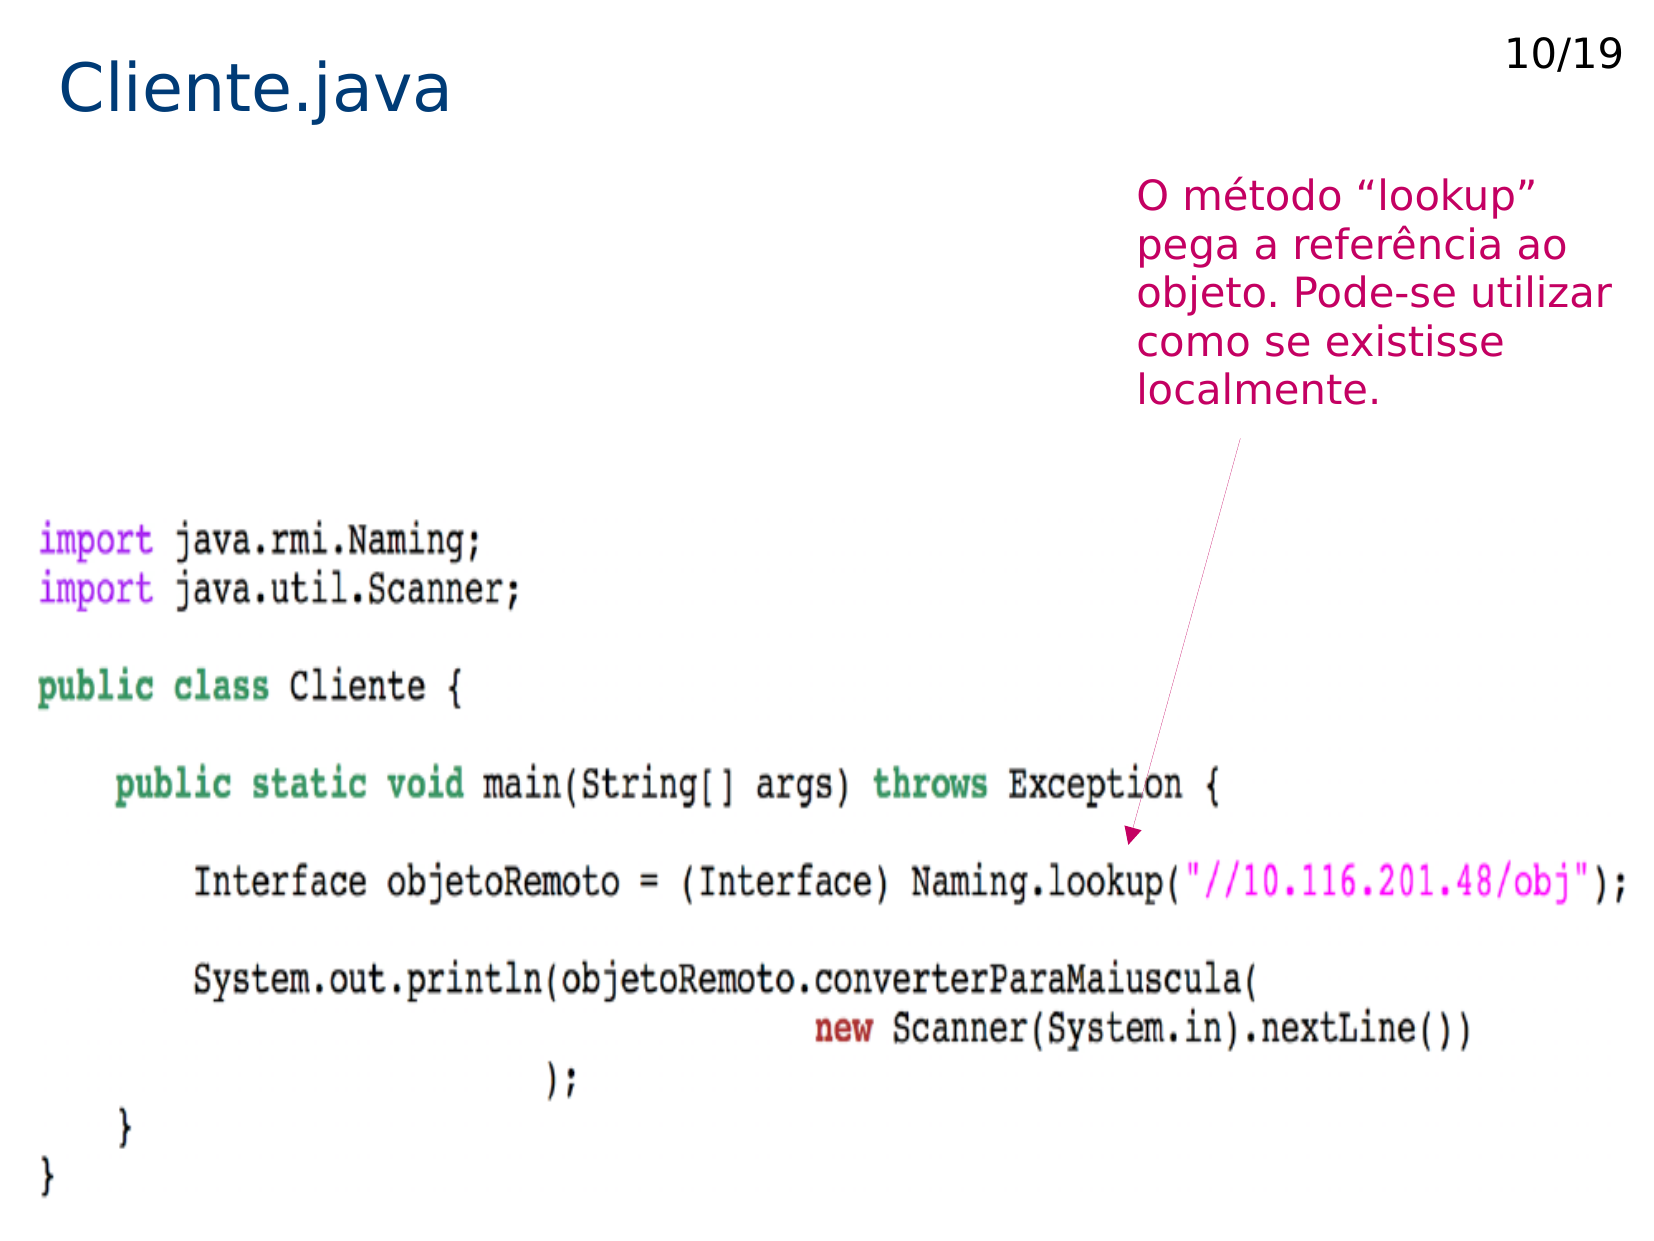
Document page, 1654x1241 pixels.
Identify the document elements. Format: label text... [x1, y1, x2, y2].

picture [37, 513, 1630, 1216]
title Cliente.java [59, 29, 1506, 148]
text_box O método “lookup” pega a referência ao objeto. Pode-se utilizar como se existisse localmente. [1121, 164, 1630, 588]
